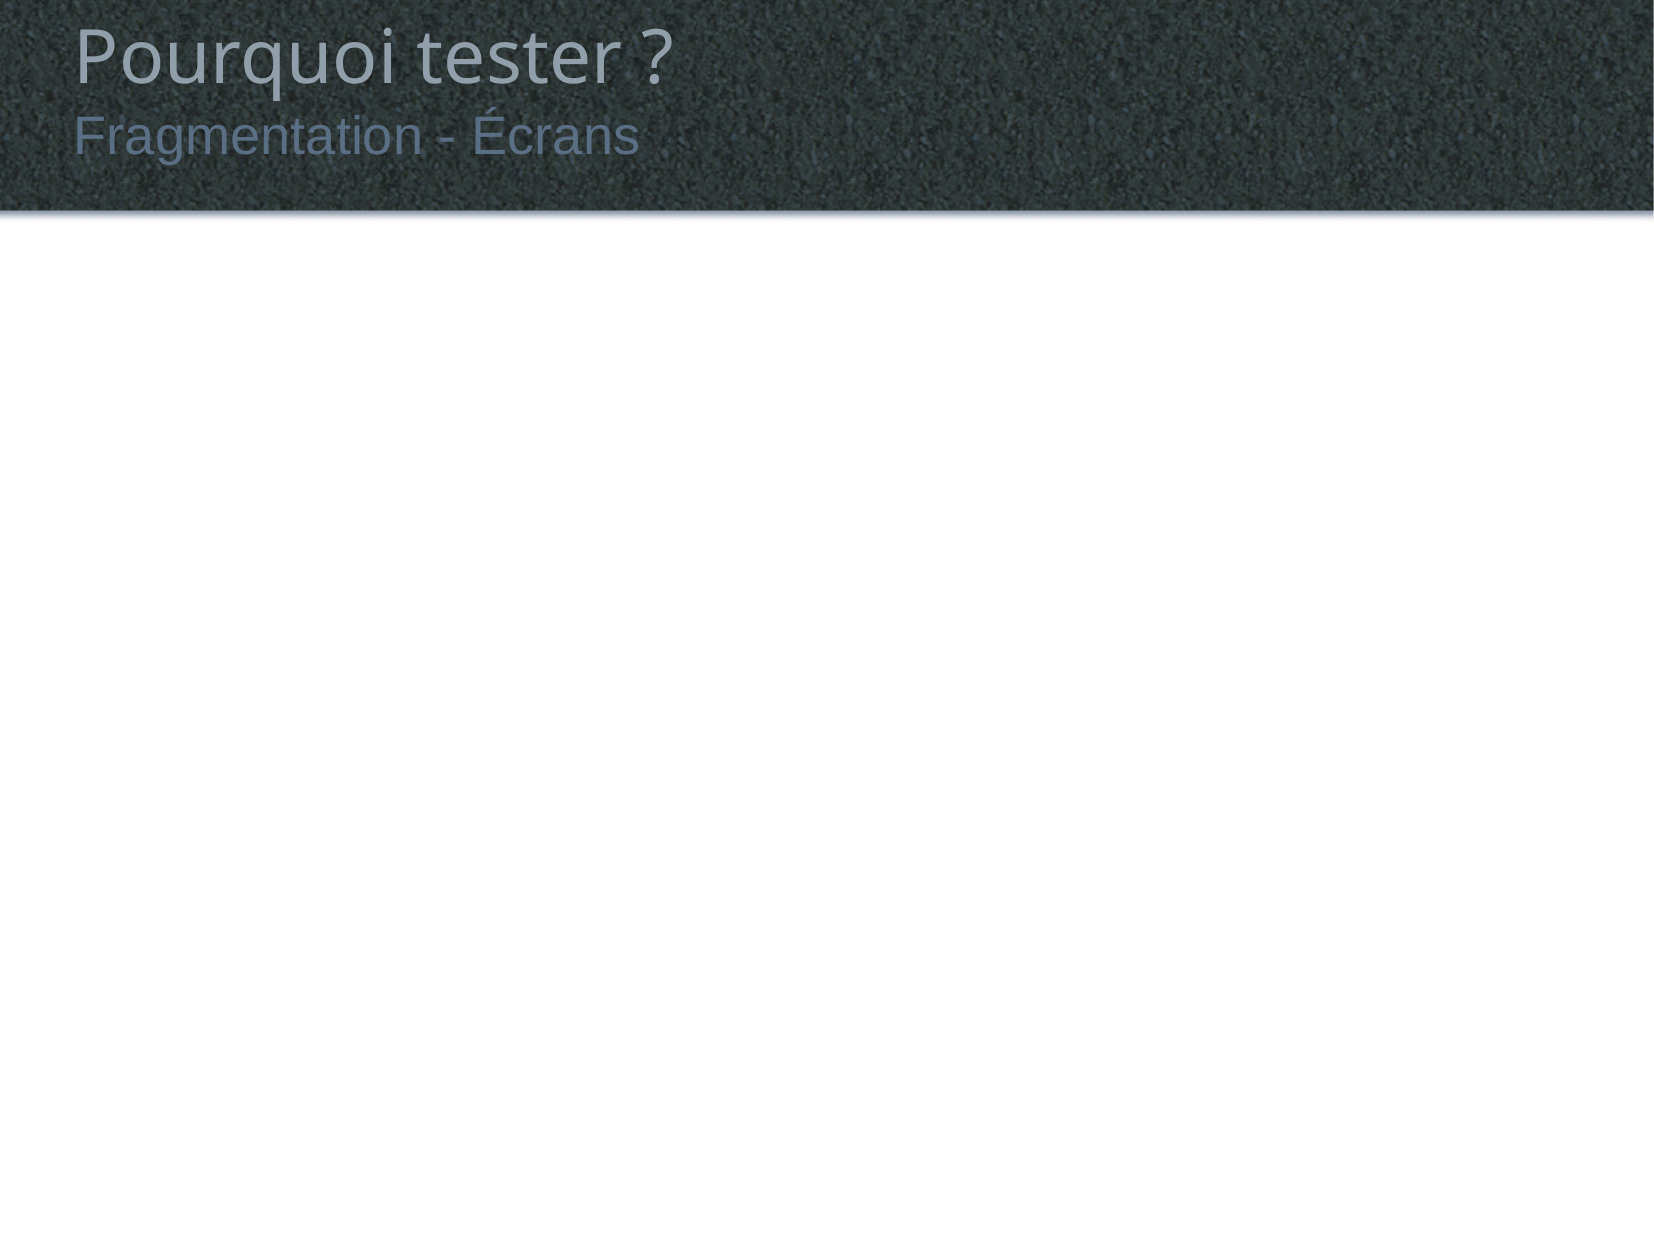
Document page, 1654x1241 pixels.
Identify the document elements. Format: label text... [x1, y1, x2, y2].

picture [0, 0, 1654, 1241]
text_box Pourquoi tester ? Fragmentation - Écrans [59, 0, 1554, 178]
